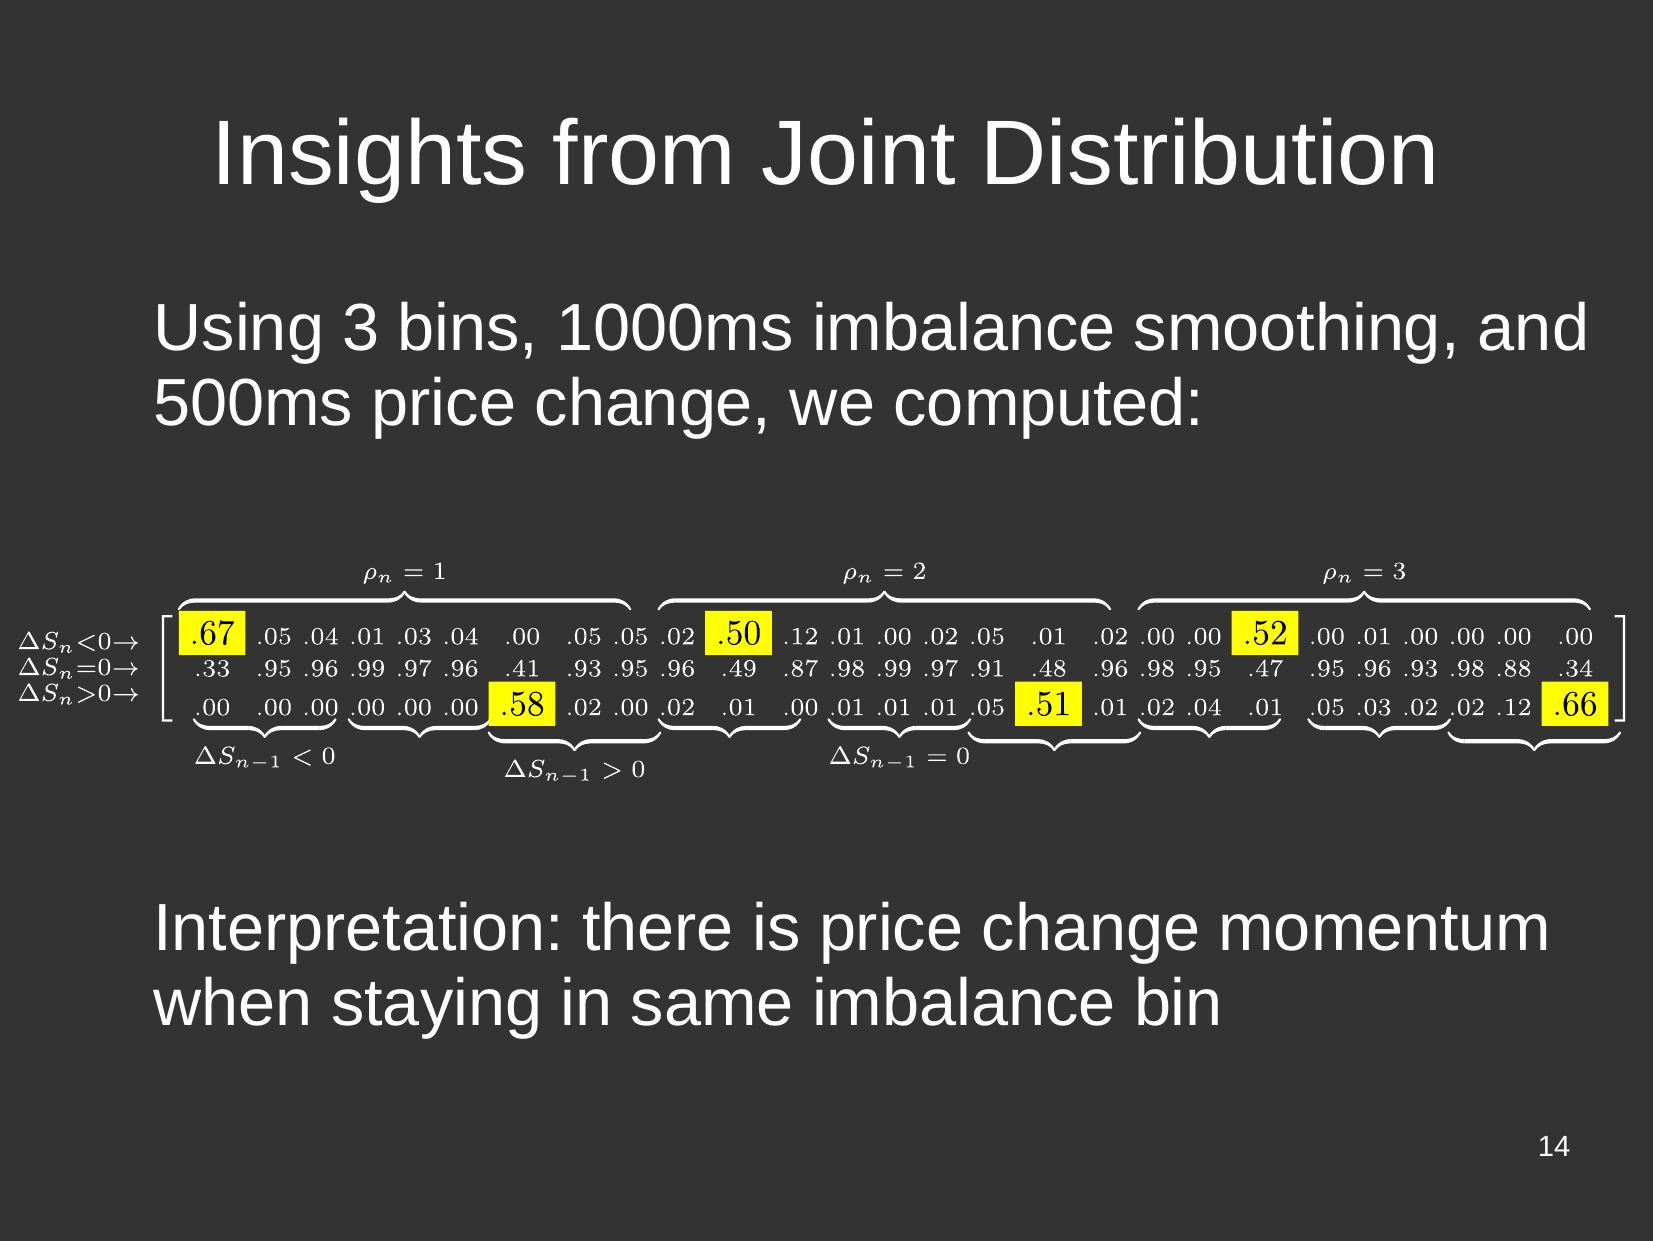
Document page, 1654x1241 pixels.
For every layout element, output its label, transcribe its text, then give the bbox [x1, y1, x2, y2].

list Interpretation: there is price change momentum when staying in same imbalance bin [82, 889, 1591, 1082]
title Insights from Joint Distribution [82, 49, 1571, 257]
text_box [17, 562, 1636, 784]
list Using 3 bins, 1000ms imbalance smoothing, and 500ms price change, we computed: [82, 290, 1591, 481]
